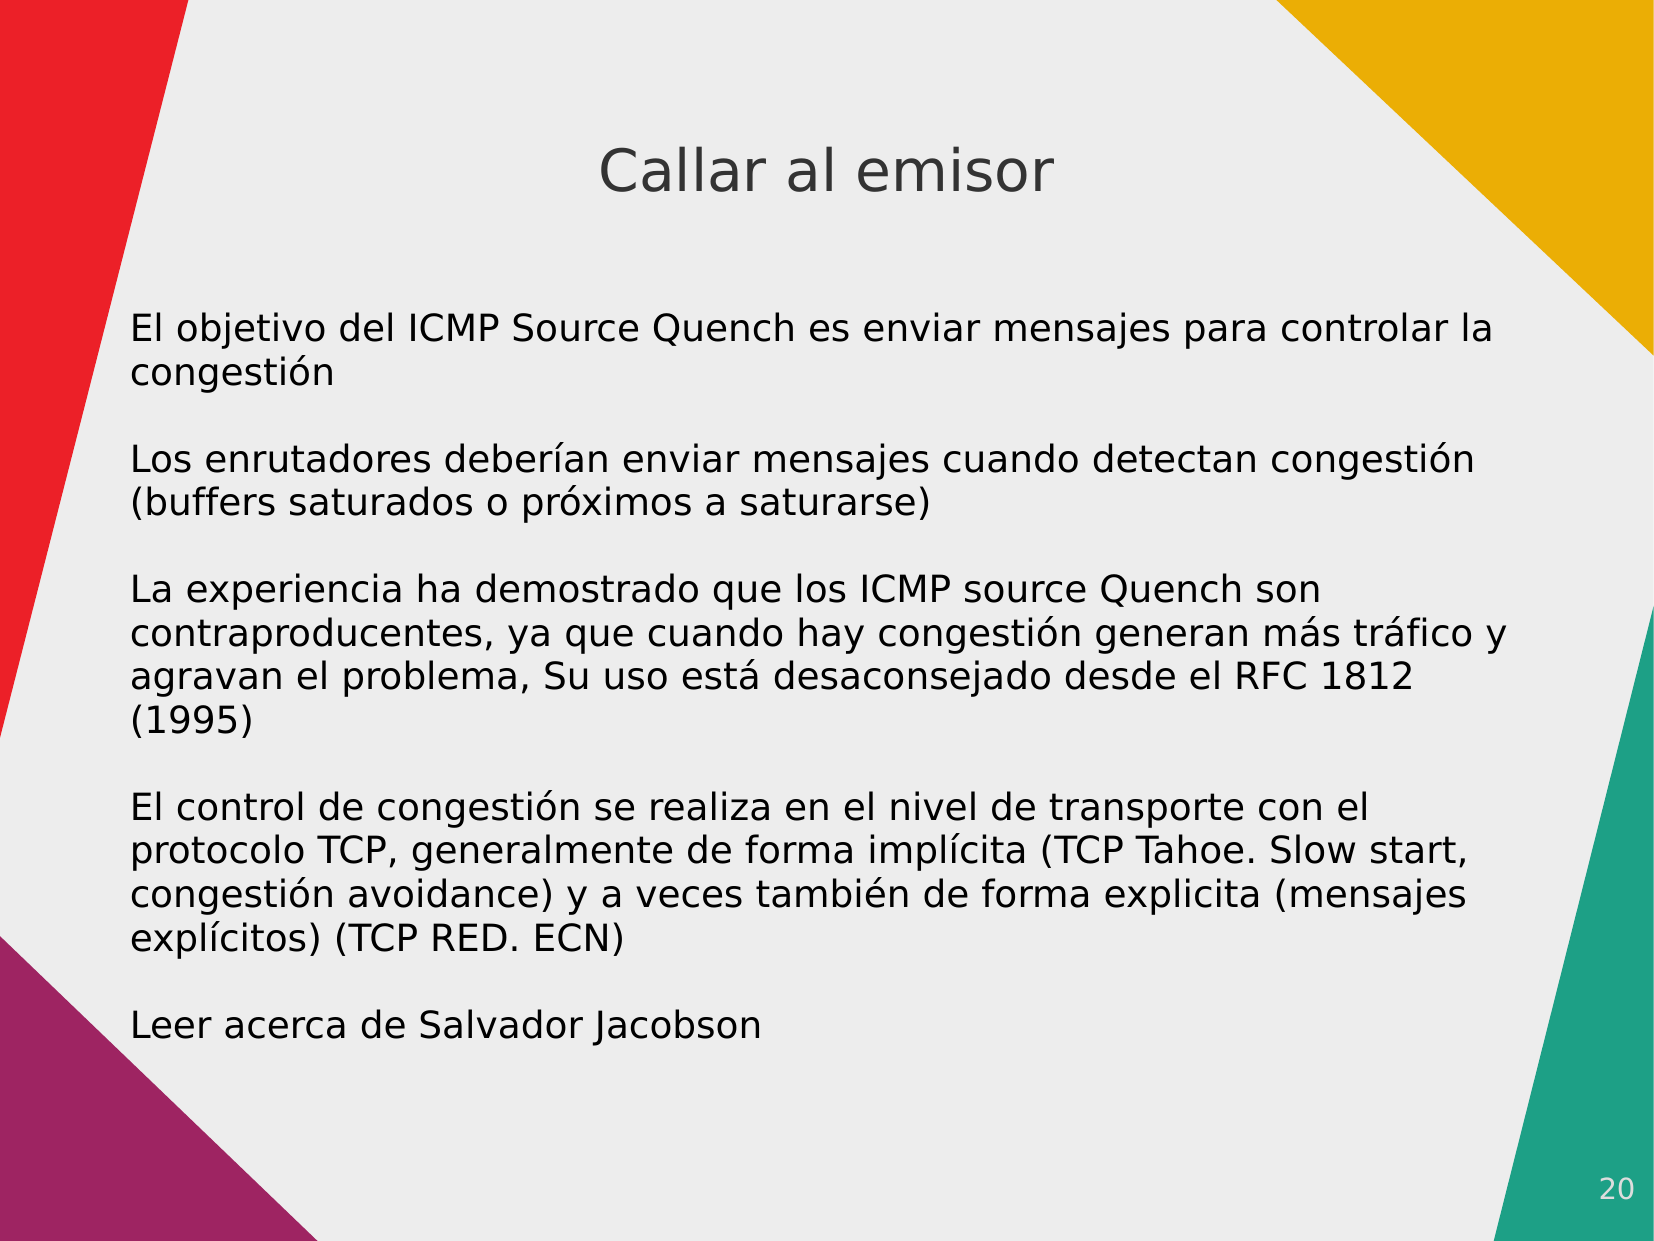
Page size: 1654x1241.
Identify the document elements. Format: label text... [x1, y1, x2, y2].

title Callar al emisor [114, 73, 1539, 271]
text_box El objetivo del ICMP Source Quench es enviar mensajes para controlar la congestión Los enrutadores deberían enviar mensajes cuando detectan congestión (buffers saturados o próximos a saturarse) La experiencia ha demostrado que los ICMP source Quench son contraproducentes, ya que cuando hay congestión generan más tráfico y agravan el problema, Su uso está desaconsejado desde el RFC 1812 (1995) El control de congestión se realiza en el nivel de transporte con el protocolo TCP, generalmente de forma implícita (TCP Tahoe. Slow start, congestión avoidance) y a veces también de forma explicita (mensajes explícitos) (TCP RED. ECN) Leer acerca de Salvador Jacobson [114, 299, 1567, 1055]
